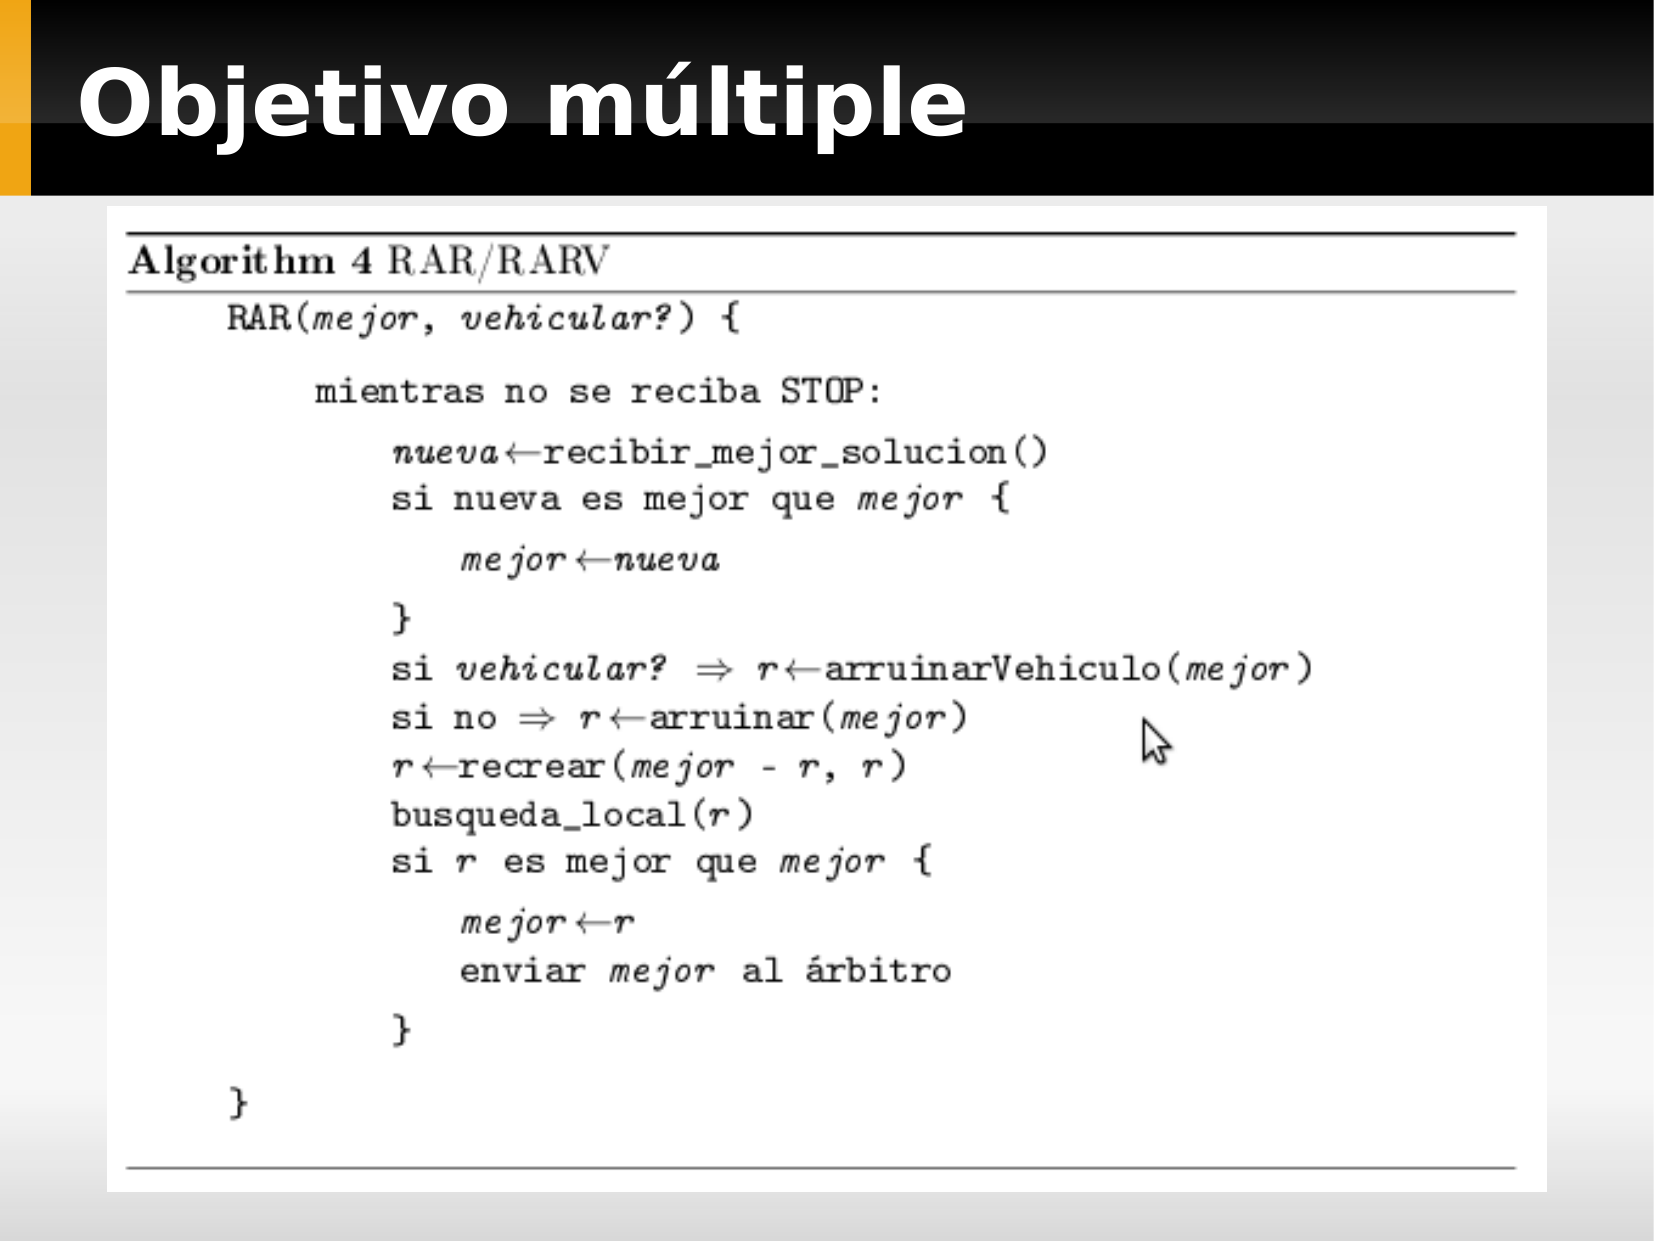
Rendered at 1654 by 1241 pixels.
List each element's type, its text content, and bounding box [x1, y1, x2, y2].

picture [0, 0, 1654, 1241]
title Objetivo múltiple [76, 7, 1565, 200]
